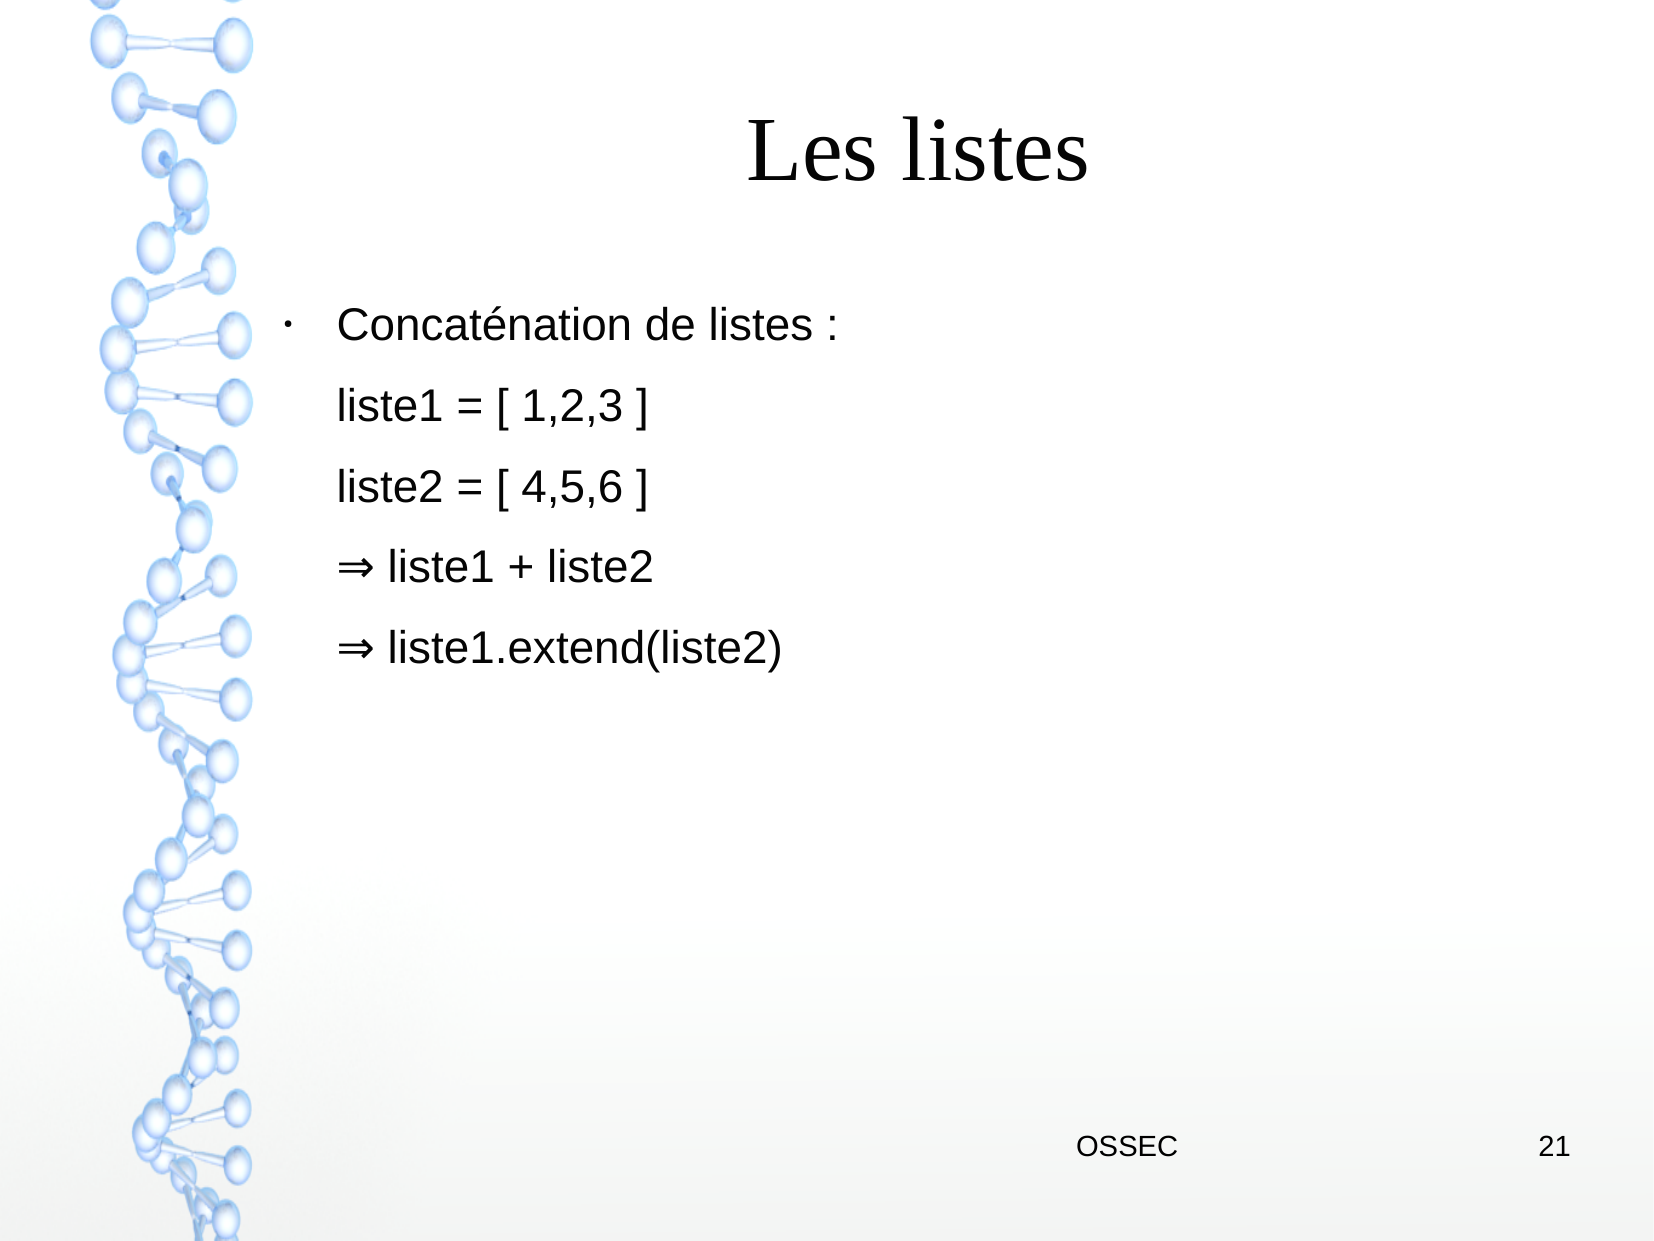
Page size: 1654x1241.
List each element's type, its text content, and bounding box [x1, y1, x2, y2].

list Concaténation de listes : liste1 = [ 1,2,3 ] liste2 = [ 4,5,6 ] ⇒ liste1 + liste2 ⇒ liste1.extend(liste2) [265, 299, 1595, 1019]
picture [0, 0, 1654, 1241]
title Les listes [265, 47, 1595, 252]
